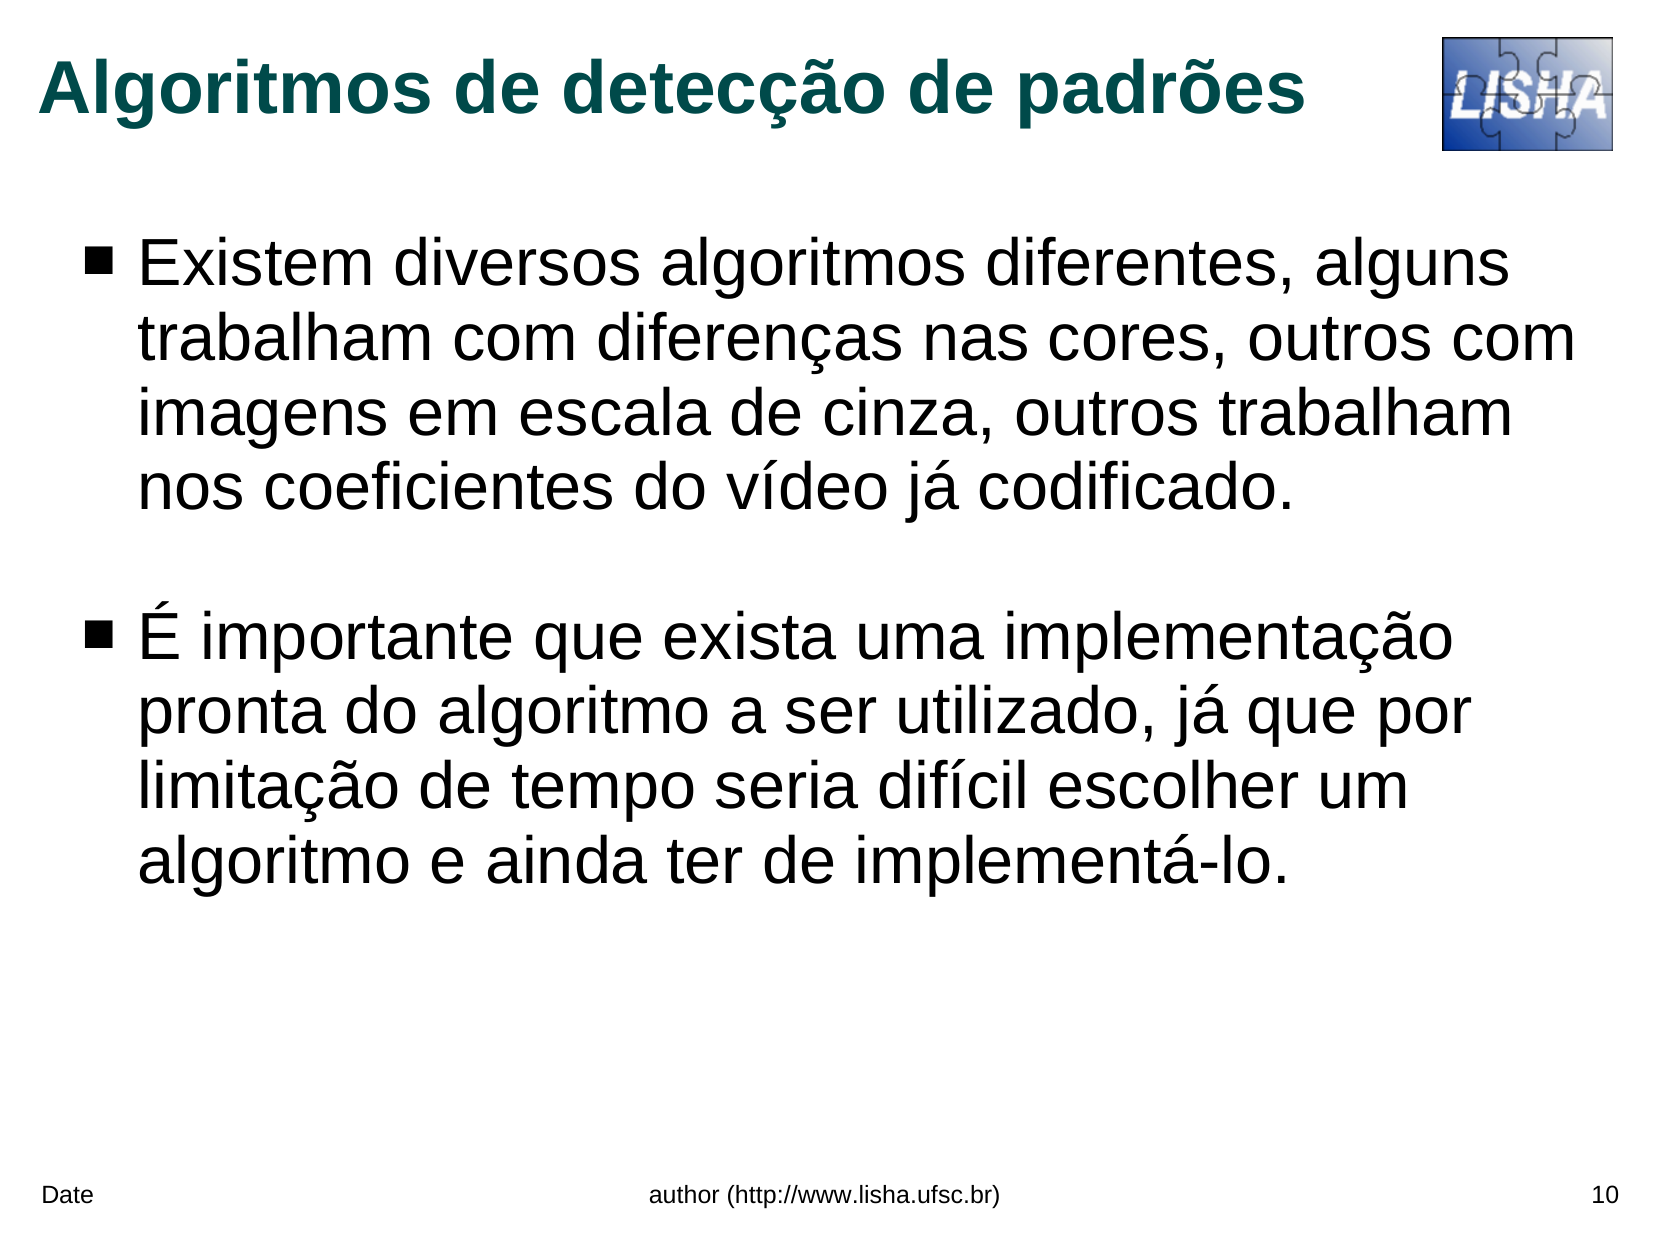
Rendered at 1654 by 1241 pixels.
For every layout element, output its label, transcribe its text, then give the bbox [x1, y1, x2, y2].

picture [1442, 37, 1613, 151]
list Existem diversos algoritmos diferentes, alguns trabalham com diferenças nas cores, outros com imagens em escala de cinza, outros trabalham nos coeficientes do vídeo já codificado. É importante que exista uma implementação pronta do algoritmo a ser utilizado, já que por limitação de tempo seria difícil escolher um algoritmo e ainda ter de implementá-lo. [37, 225, 1613, 1163]
title Algoritmos de detecção de padrões [37, 37, 1426, 151]
